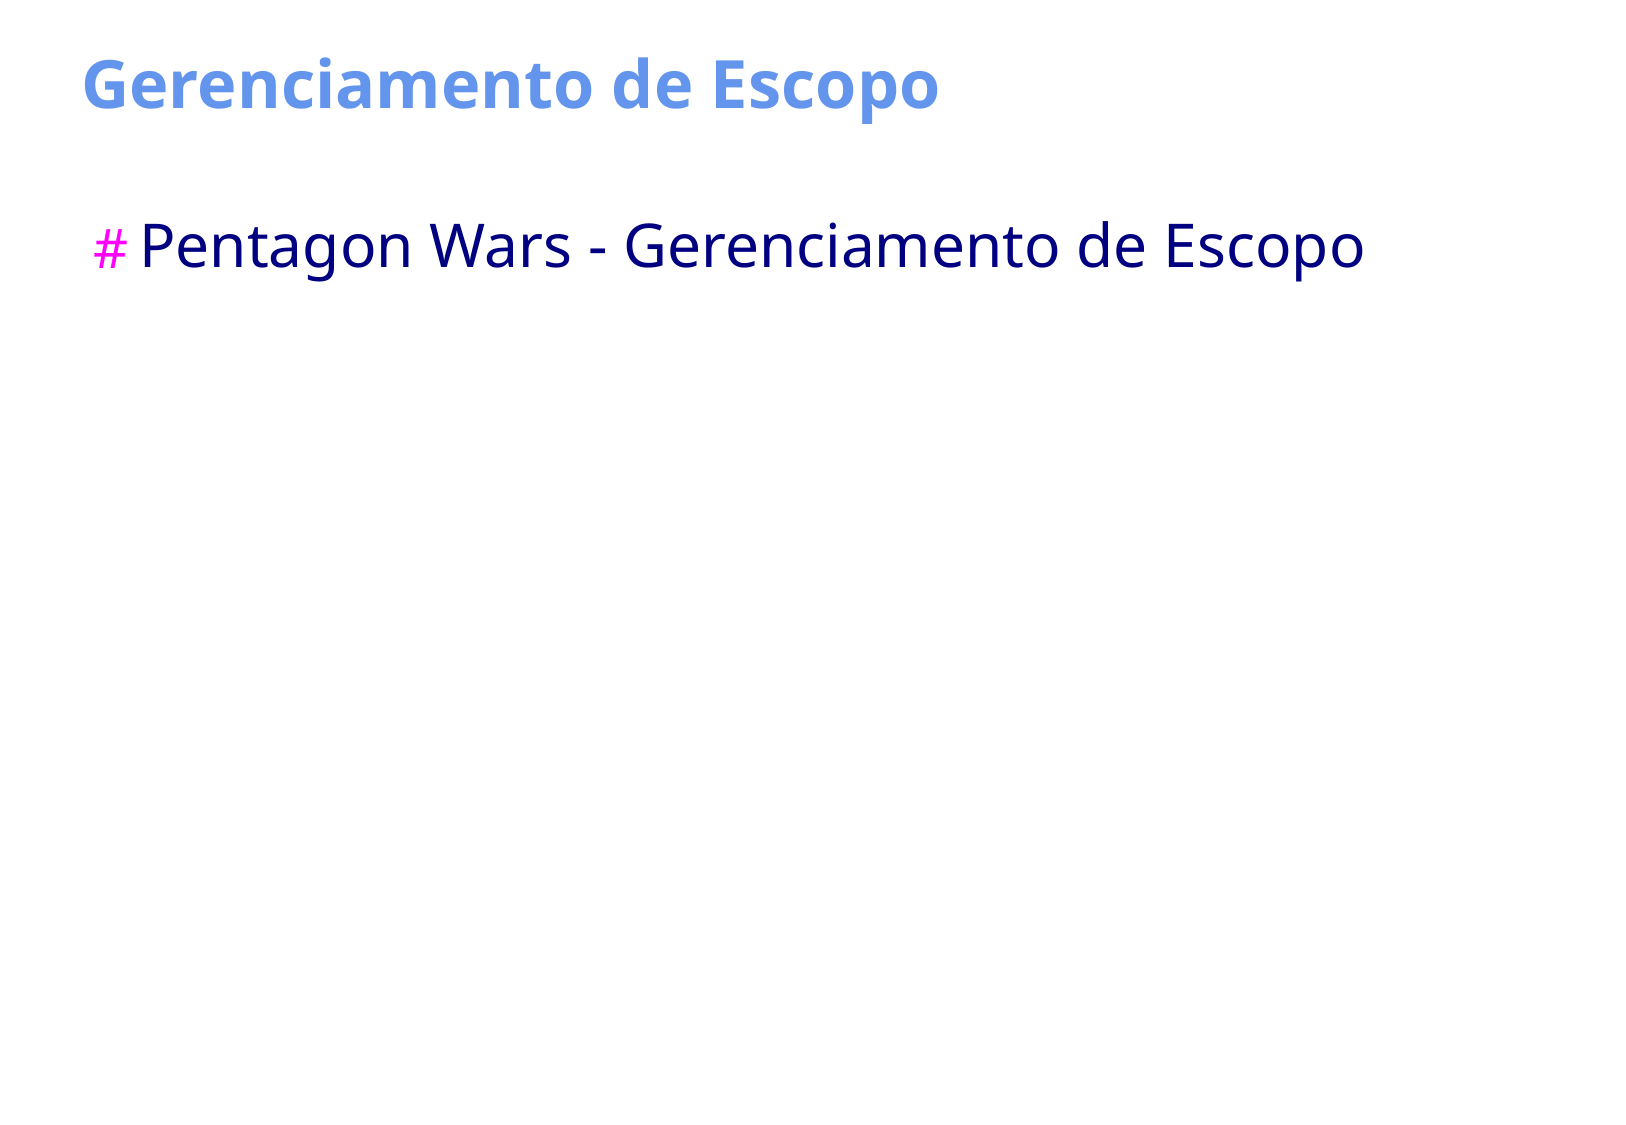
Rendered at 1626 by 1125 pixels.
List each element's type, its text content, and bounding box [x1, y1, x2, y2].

list Pentagon Wars - Gerenciamento de Escopo [81, 165, 1544, 1016]
title Gerenciamento de Escopo [81, 41, 1544, 122]
